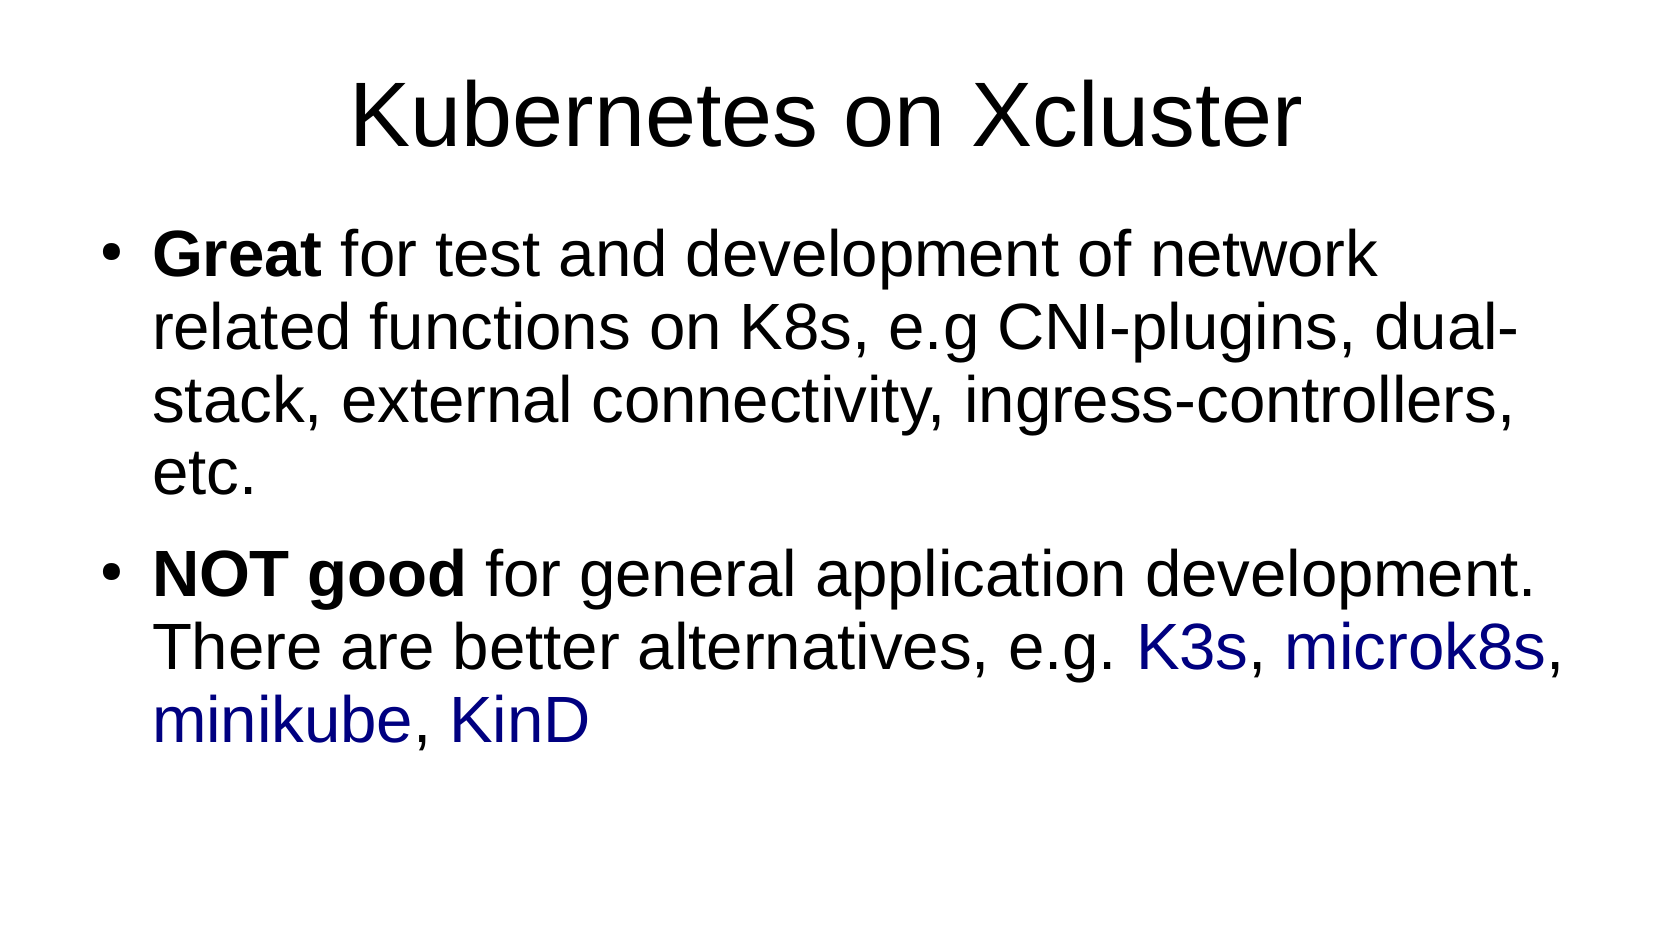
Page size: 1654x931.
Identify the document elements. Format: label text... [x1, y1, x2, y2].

list Great for test and development of network related functions on K8s, e.g CNI-plugins, dual-stack, external connectivity, ingress-controllers, etc. NOT good for general application development. There are better alternatives, e.g. K3s, microk8s, minikube, KinD [82, 217, 1571, 758]
title Kubernetes on Xcluster [82, 37, 1571, 193]
